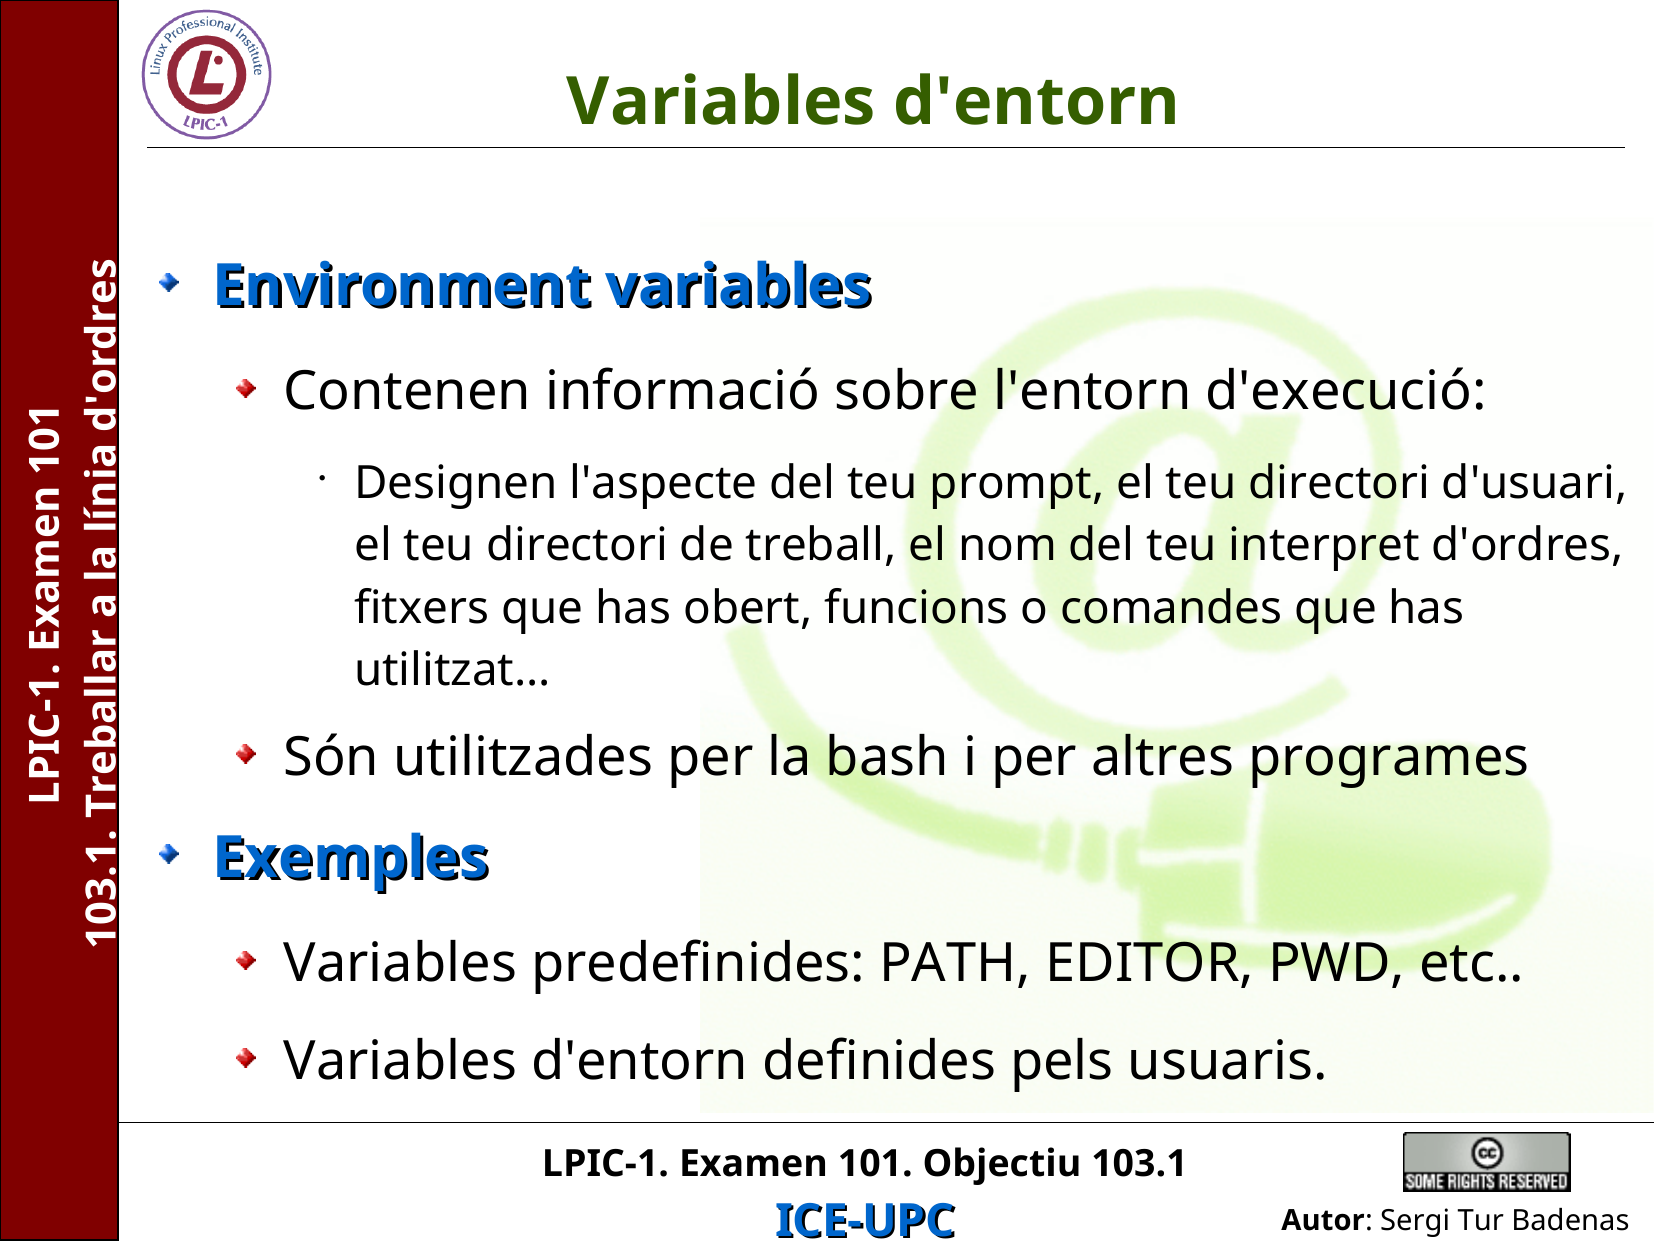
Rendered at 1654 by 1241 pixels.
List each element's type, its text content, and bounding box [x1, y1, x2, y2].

list Environment variables Contenen informació sobre l'entorn d'execució: Designen l'aspecte del teu prompt, el teu directori d'usuari, el teu directori de treball, el nom del teu interpret d'ordres, fitxers que has obert, funcions o comandes que has utilitzat... Són utilitzades per la bash i per altres programes Exemples Variables predefinides: PATH, EDITOR, PWD, etc.. Variables d'entorn definides pels usuaris. [141, 242, 1630, 1078]
picture [1403, 1132, 1571, 1192]
picture [700, 217, 1654, 1113]
title Variables d'entorn [129, 56, 1619, 141]
picture [135, 5, 277, 56]
